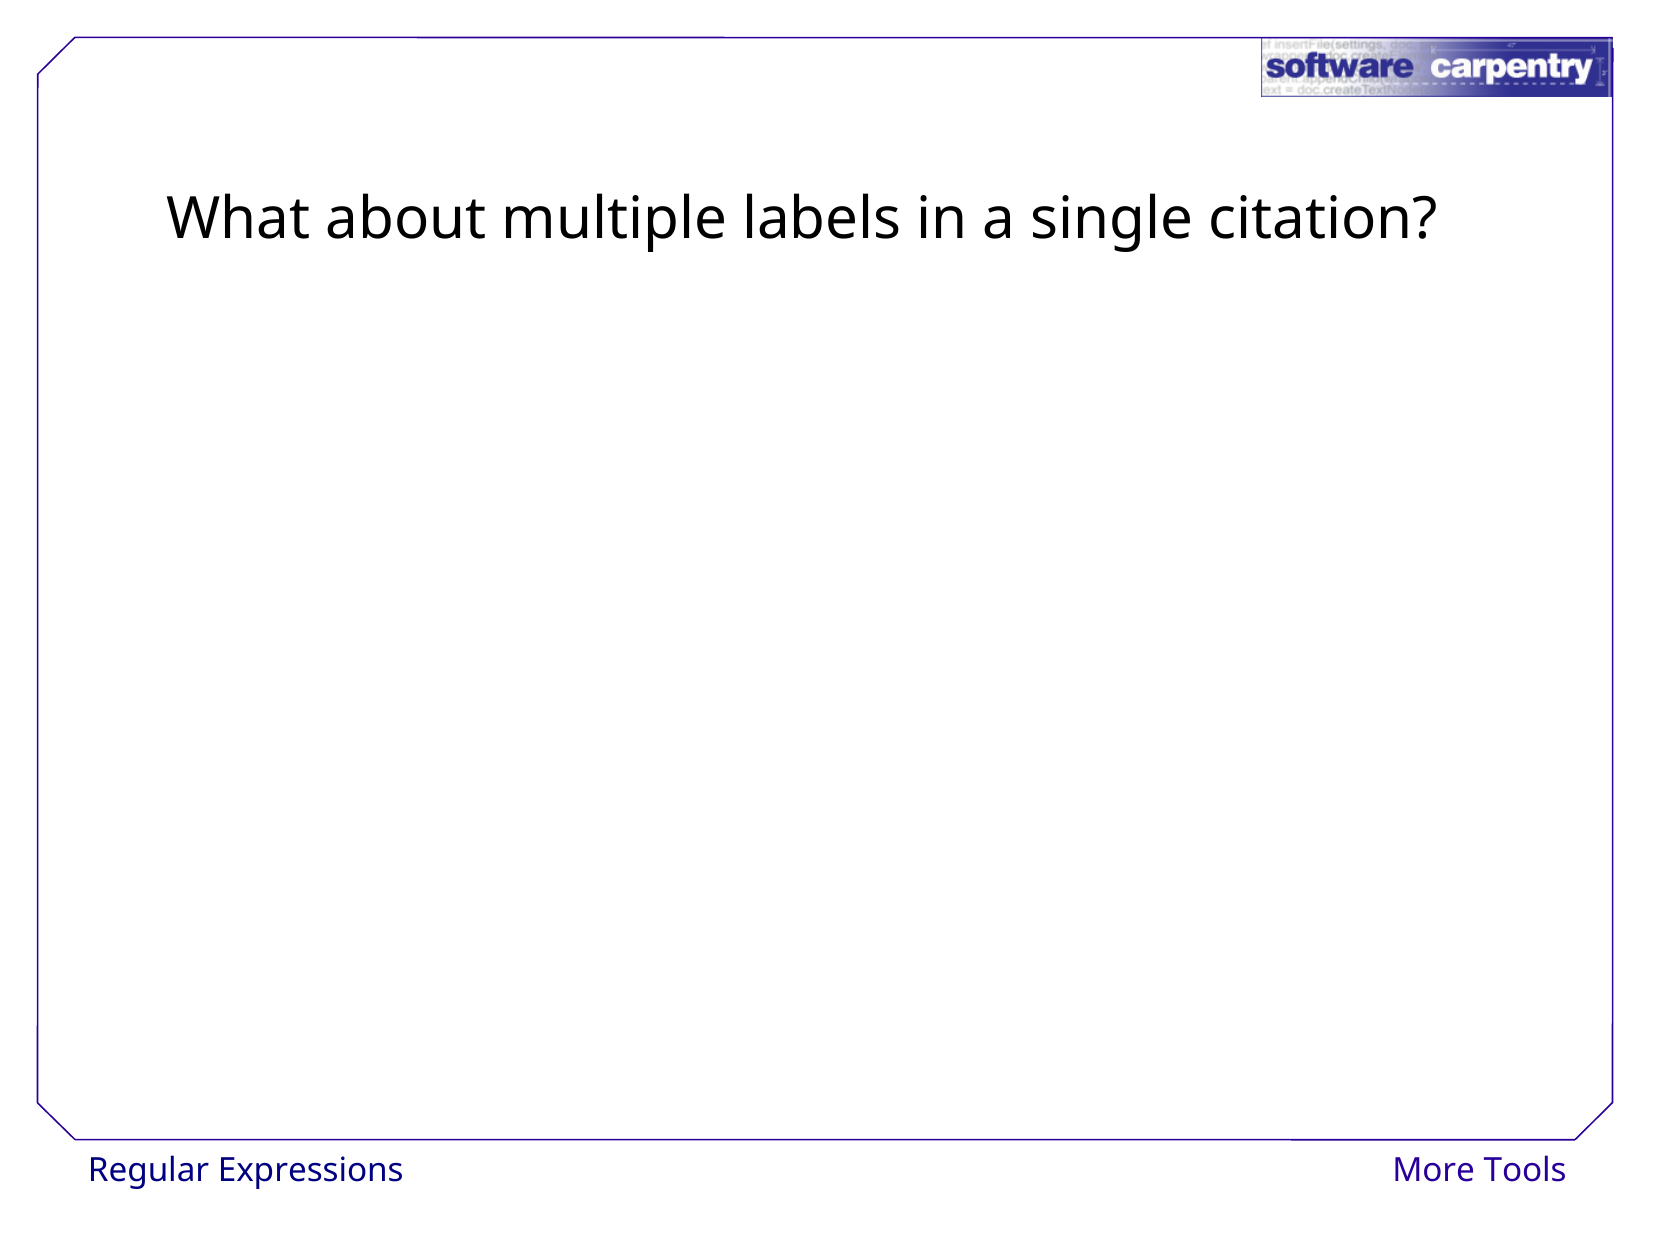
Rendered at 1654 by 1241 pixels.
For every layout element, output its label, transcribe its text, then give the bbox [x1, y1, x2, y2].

picture [1261, 39, 1613, 97]
text_box What about multiple labels in a single citation? [151, 138, 1530, 259]
